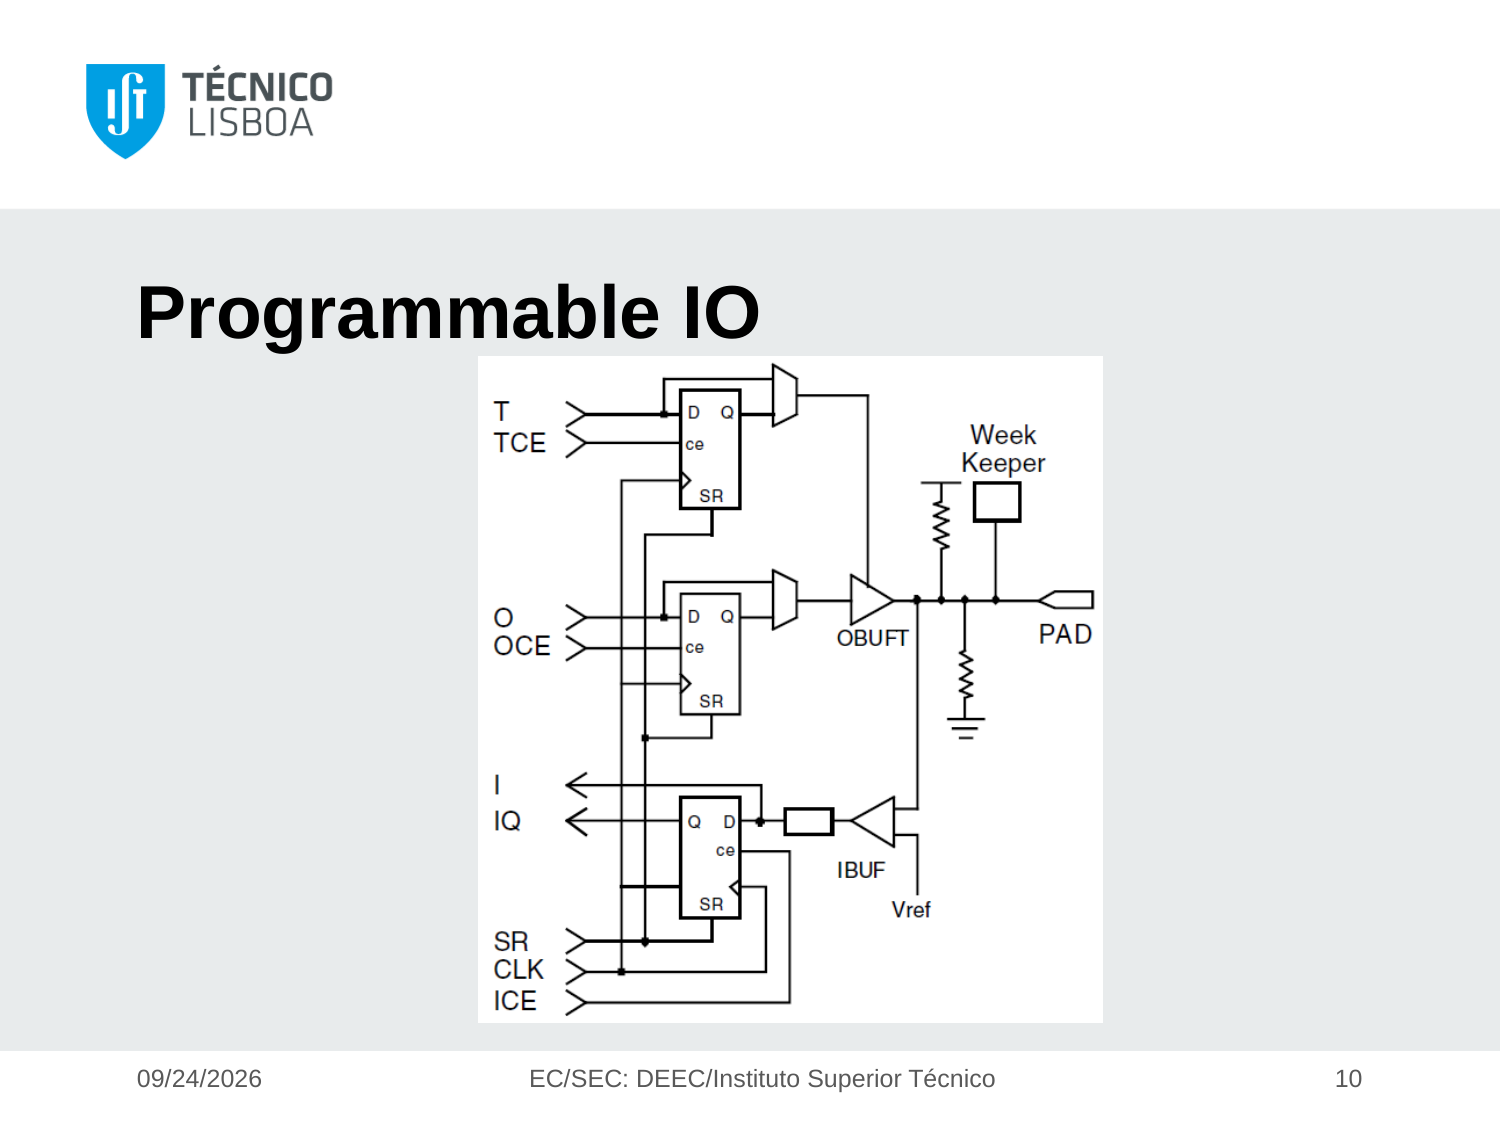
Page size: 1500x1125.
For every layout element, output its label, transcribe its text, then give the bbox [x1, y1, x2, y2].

footer EC/SEC: DEEC/Instituto Superior Técnico [512, 1052, 1021, 1103]
slide_number <number> [1077, 1052, 1378, 1103]
title Programmable IO [121, 237, 1378, 381]
picture [0, 0, 1500, 1125]
slide_number 10/29/2020 [121, 1052, 425, 1103]
